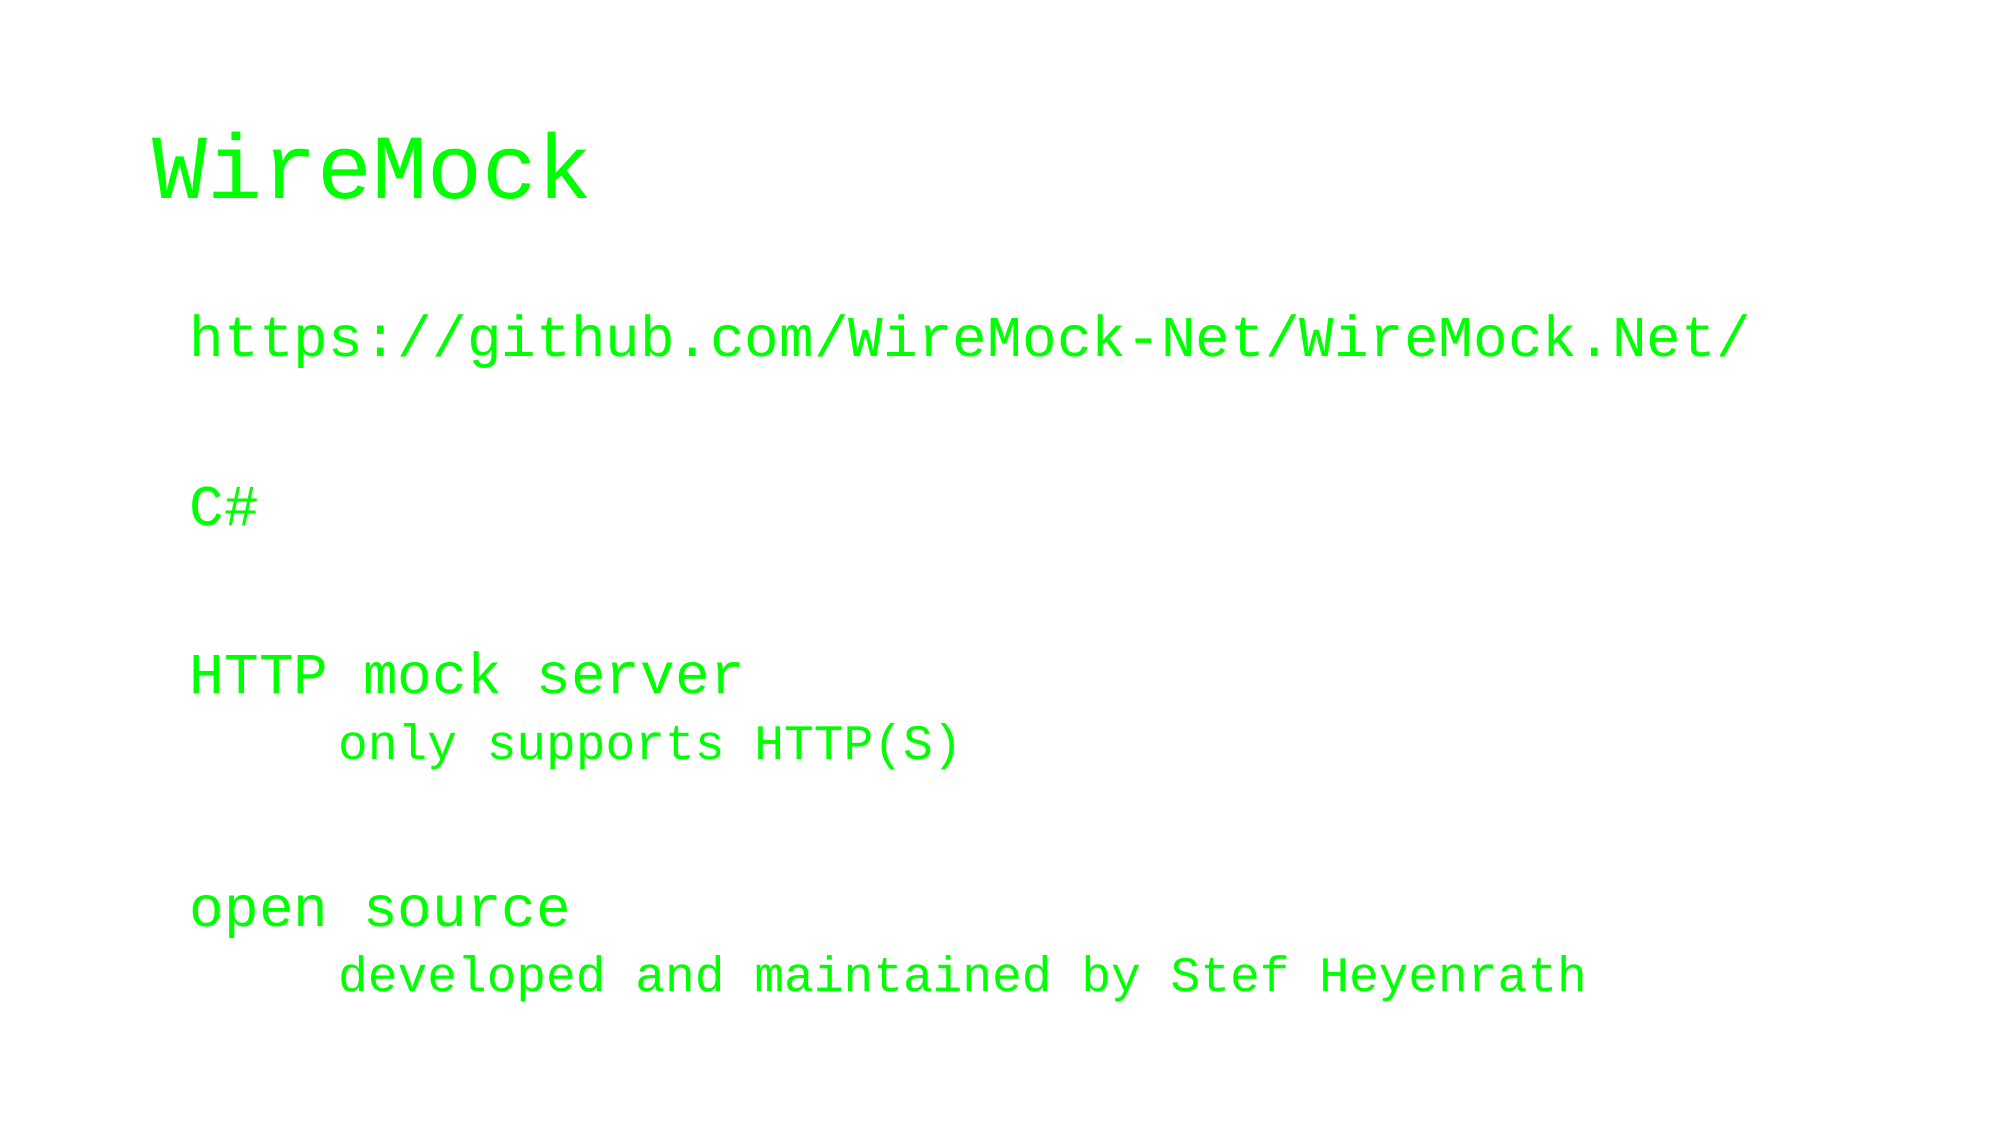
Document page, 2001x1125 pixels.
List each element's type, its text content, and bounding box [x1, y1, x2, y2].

title WireMock [137, 59, 1863, 278]
list https://github.com/WireMock-Net/WireMock.Net/ C# HTTP mock server only supports HTTP(S) open source developed and maintained by Stef Heyenrath [137, 299, 1966, 1014]
